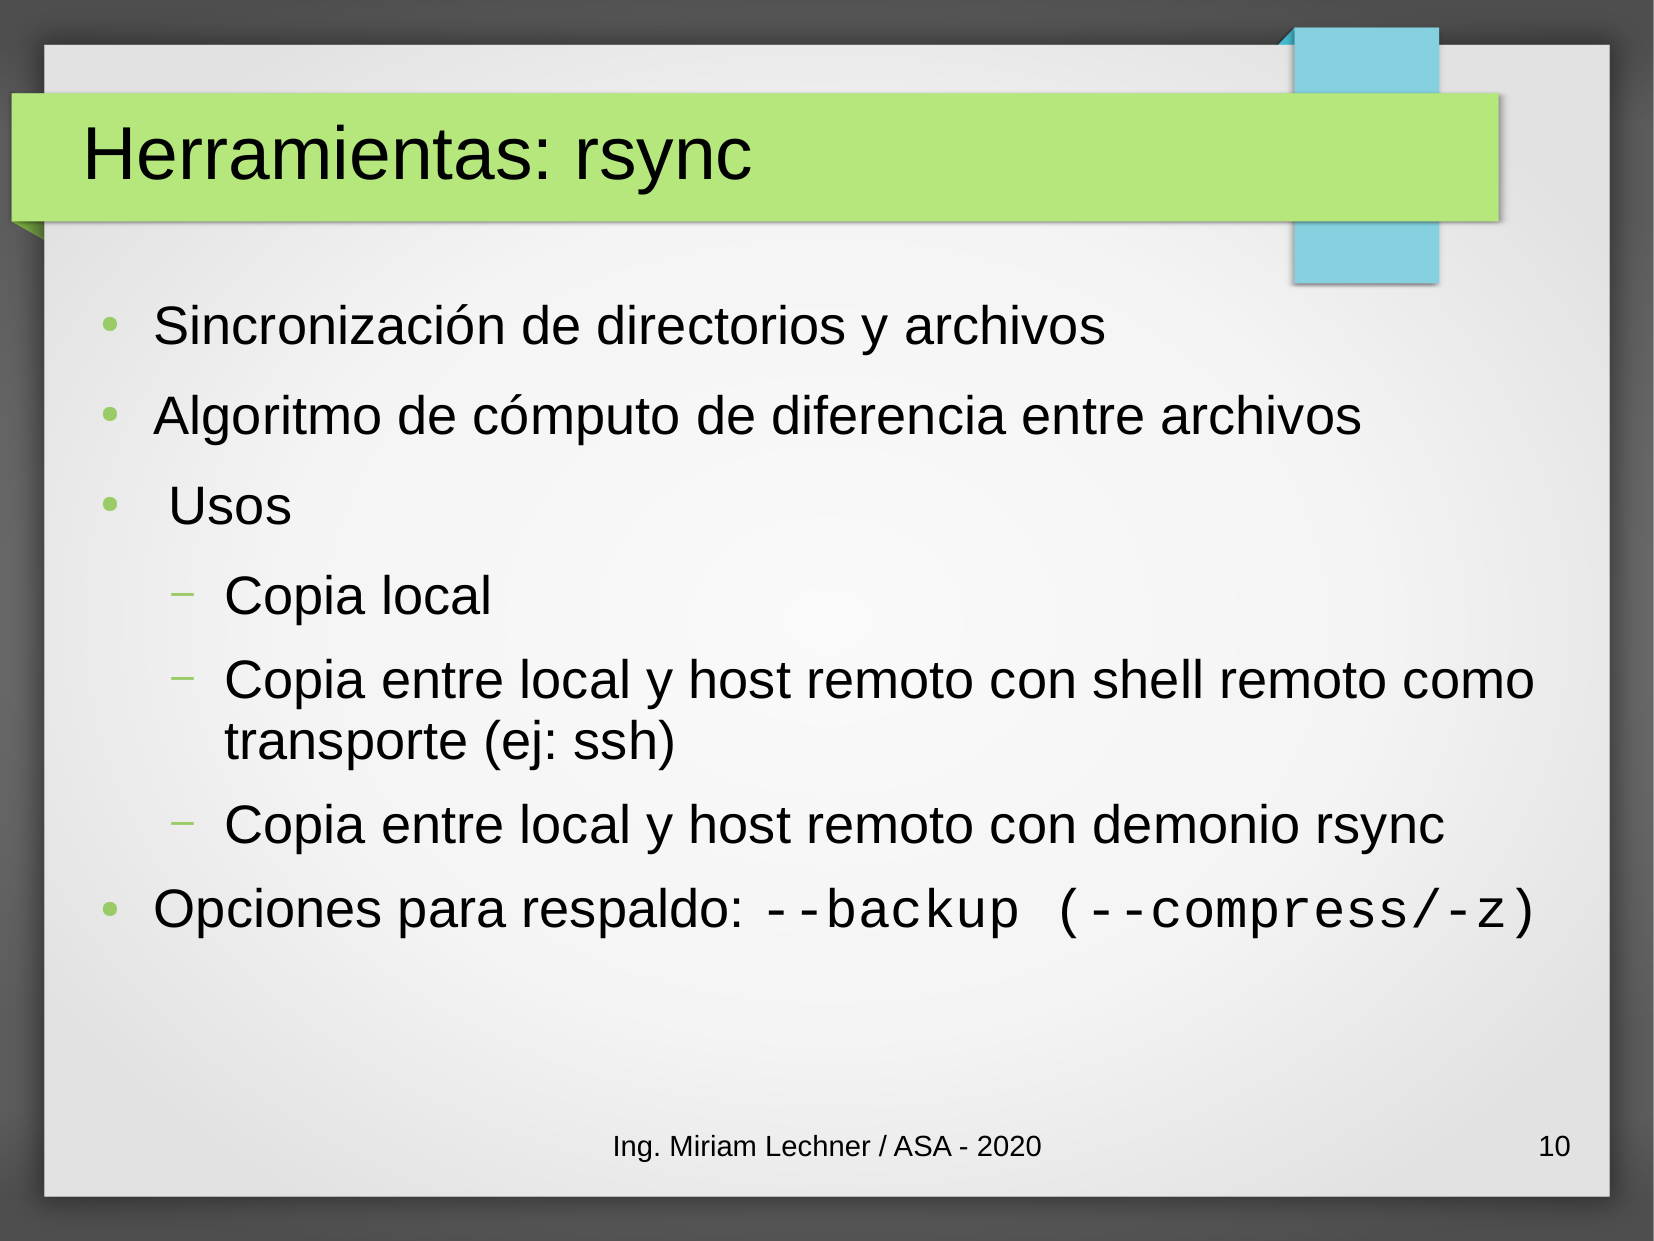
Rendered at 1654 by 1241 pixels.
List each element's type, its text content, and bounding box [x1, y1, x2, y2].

list Sincronización de directorios y archivos Algoritmo de cómputo de diferencia entre archivos Usos Copia local Copia entre local y host remoto con shell remoto como transporte (ej: ssh) Copia entre local y host remoto con demonio rsync Opciones para respaldo: --backup (--compress/-z) [82, 295, 1571, 1015]
picture [0, 0, 1654, 1241]
title Herramientas: rsync [82, 94, 1264, 213]
